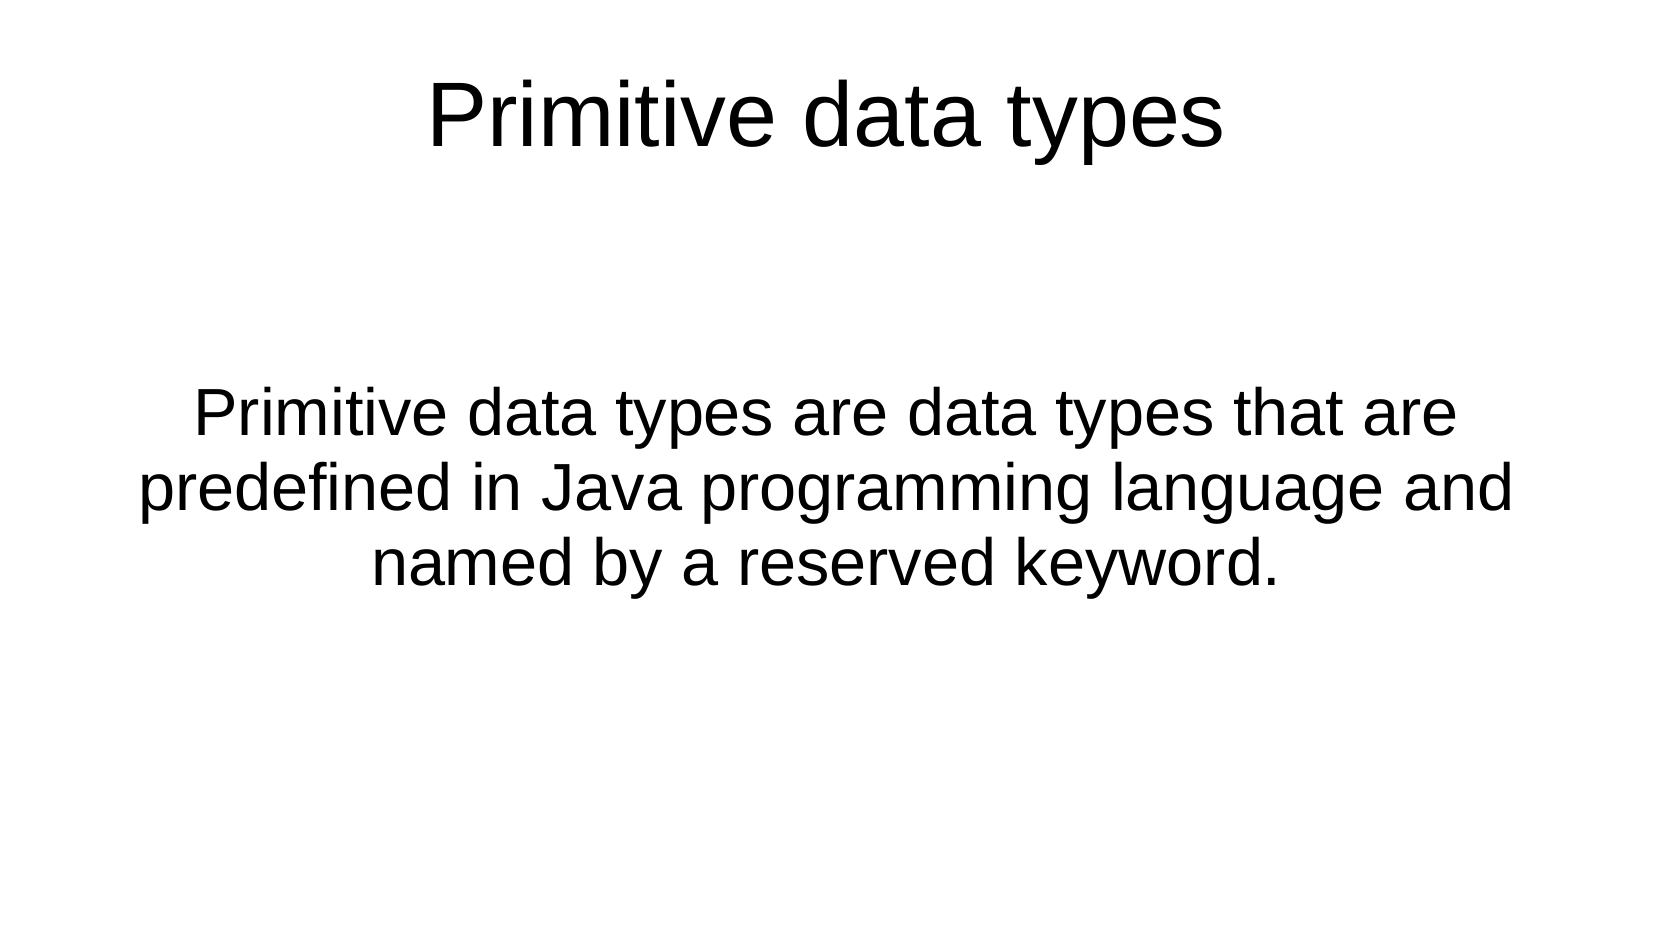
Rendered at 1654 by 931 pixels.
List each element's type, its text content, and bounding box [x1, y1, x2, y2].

subtitle Primitive data types are data types that are predefined in Java programming language and named by a reserved keyword. [82, 217, 1571, 758]
title Primitive data types [82, 37, 1571, 193]
